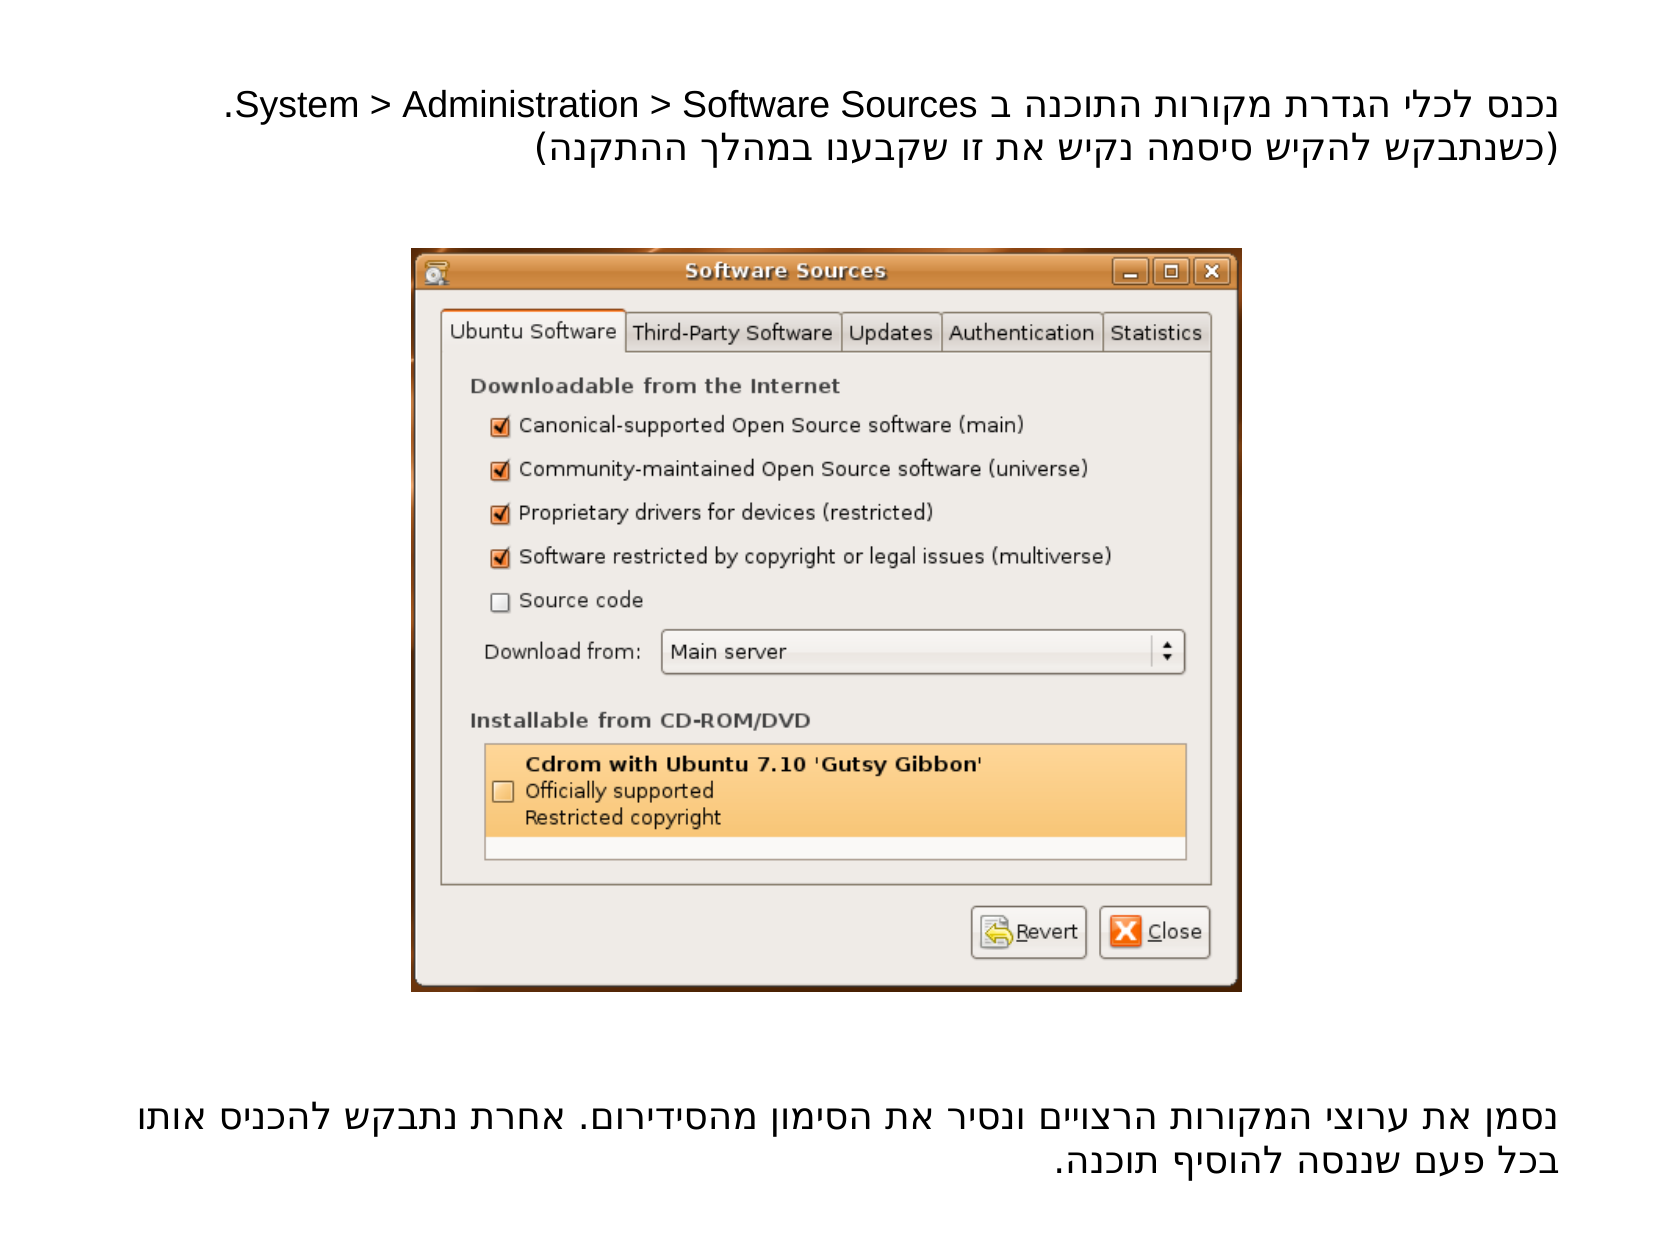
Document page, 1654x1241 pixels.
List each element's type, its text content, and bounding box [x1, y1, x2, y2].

text_box נכנס לכלי הגדרת מקורות התוכנה ב System > Administration > Software Sources. (כשנתבקש להקיש סיסמה נקיש את זו שקבענו במהלך ההתקנה) [151, 75, 1576, 182]
picture [411, 248, 1242, 992]
text_box נסמן את ערוצי המקורות הרצויים ונסיר את הסימון מהסידירום. אחרת נתבקש להכניס אותו בכל פעם שננסה להוסיף תוכנה. [75, 1087, 1576, 1241]
